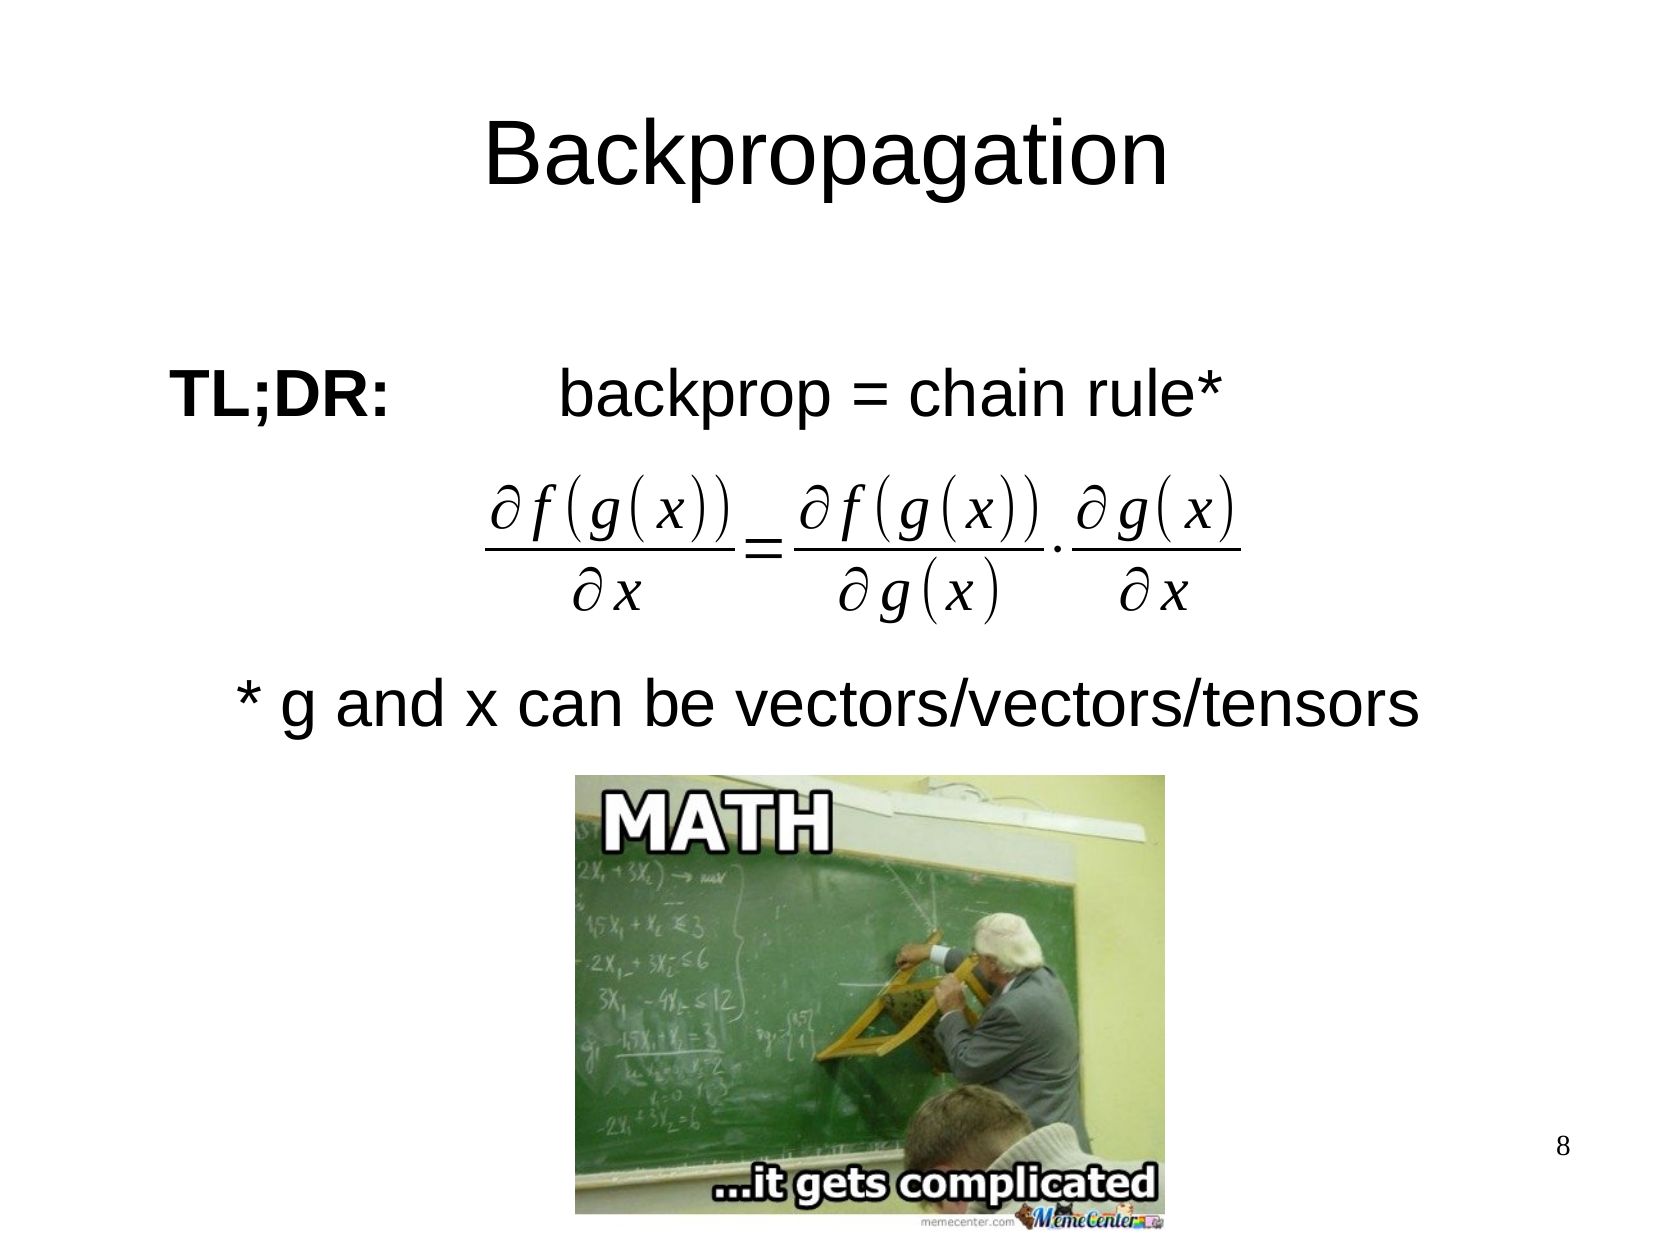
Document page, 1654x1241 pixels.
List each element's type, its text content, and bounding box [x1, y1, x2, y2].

chart [465, 469, 1258, 630]
title Backpropagation [82, 49, 1571, 257]
text_box * g and x can be vectors/vectors/tensors [221, 658, 1441, 748]
text_box TL;DR: backprop = chain rule* [36, 356, 1472, 501]
picture [575, 775, 1165, 1231]
